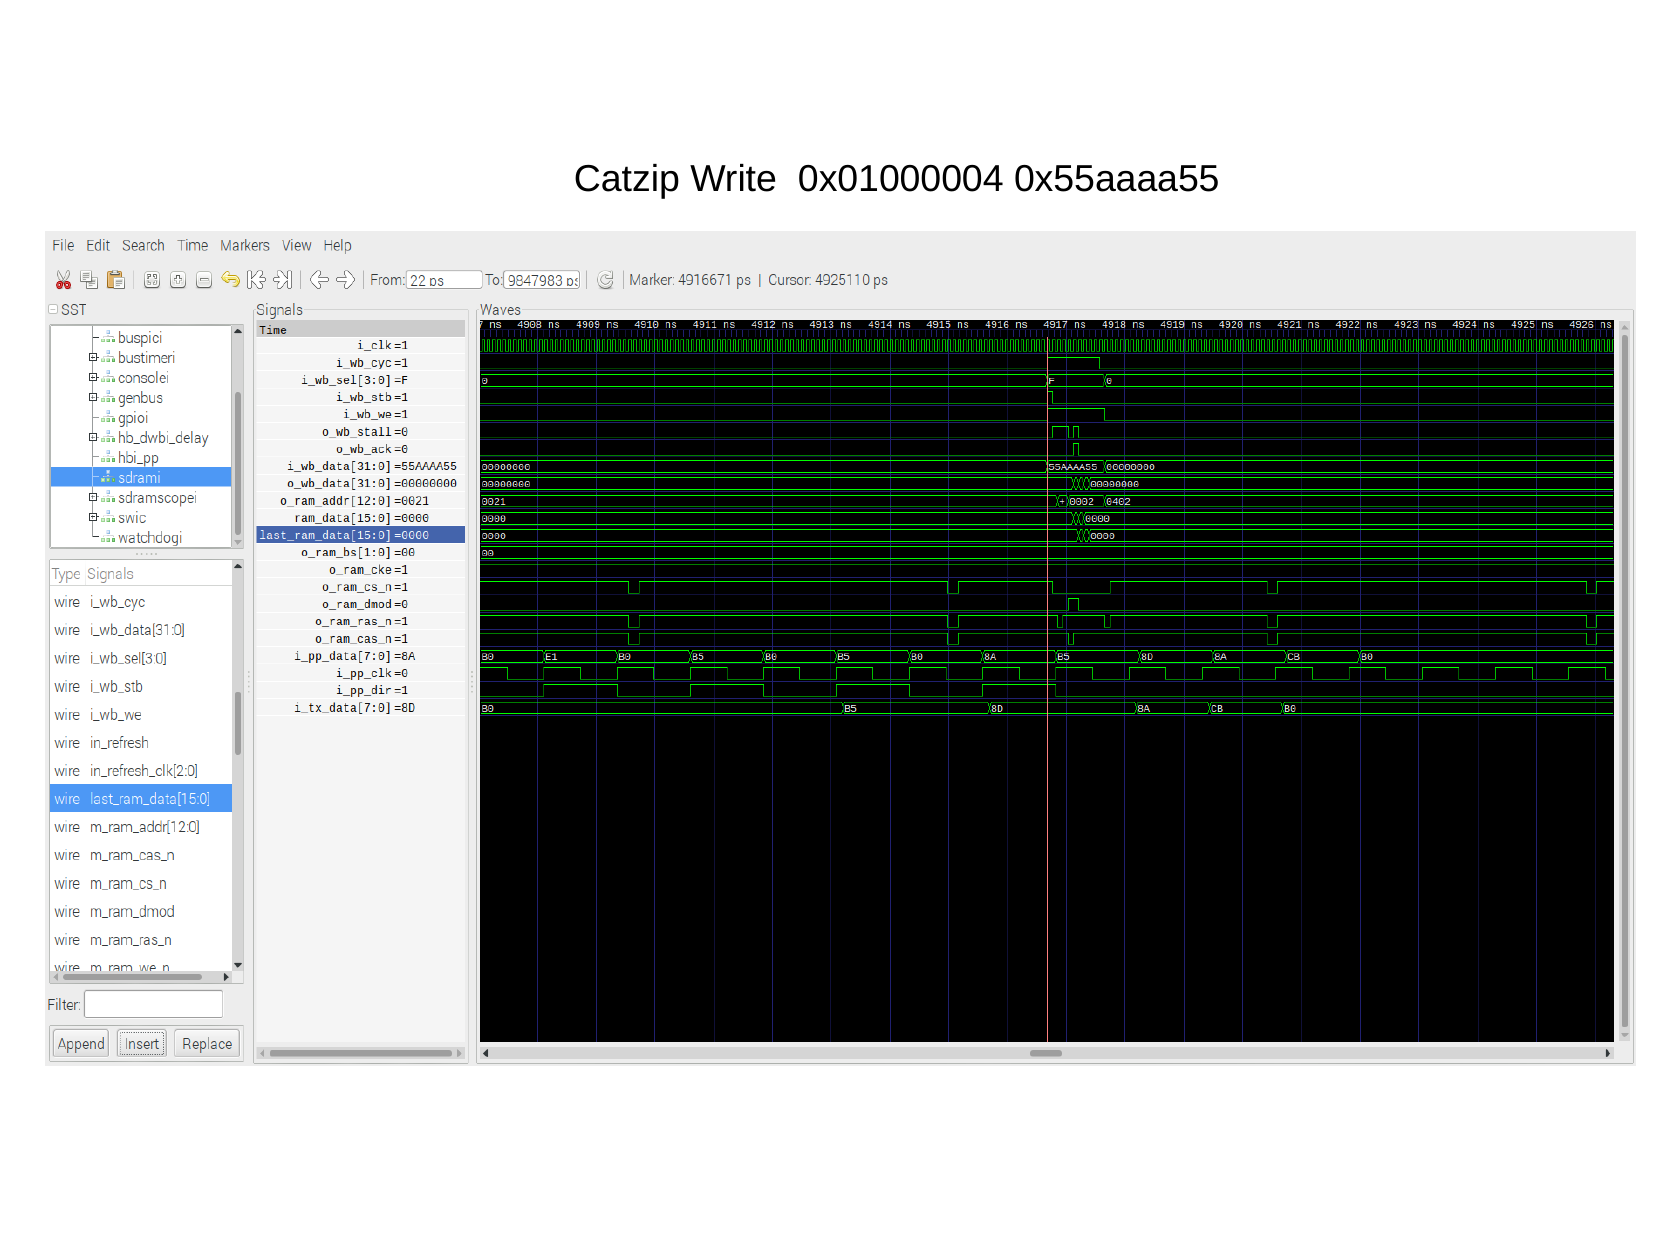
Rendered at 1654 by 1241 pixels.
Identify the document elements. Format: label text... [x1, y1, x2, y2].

picture [45, 231, 1636, 1066]
text_box Catzip Write 0x01000004 0x55aaaa55 [559, 150, 1235, 207]
